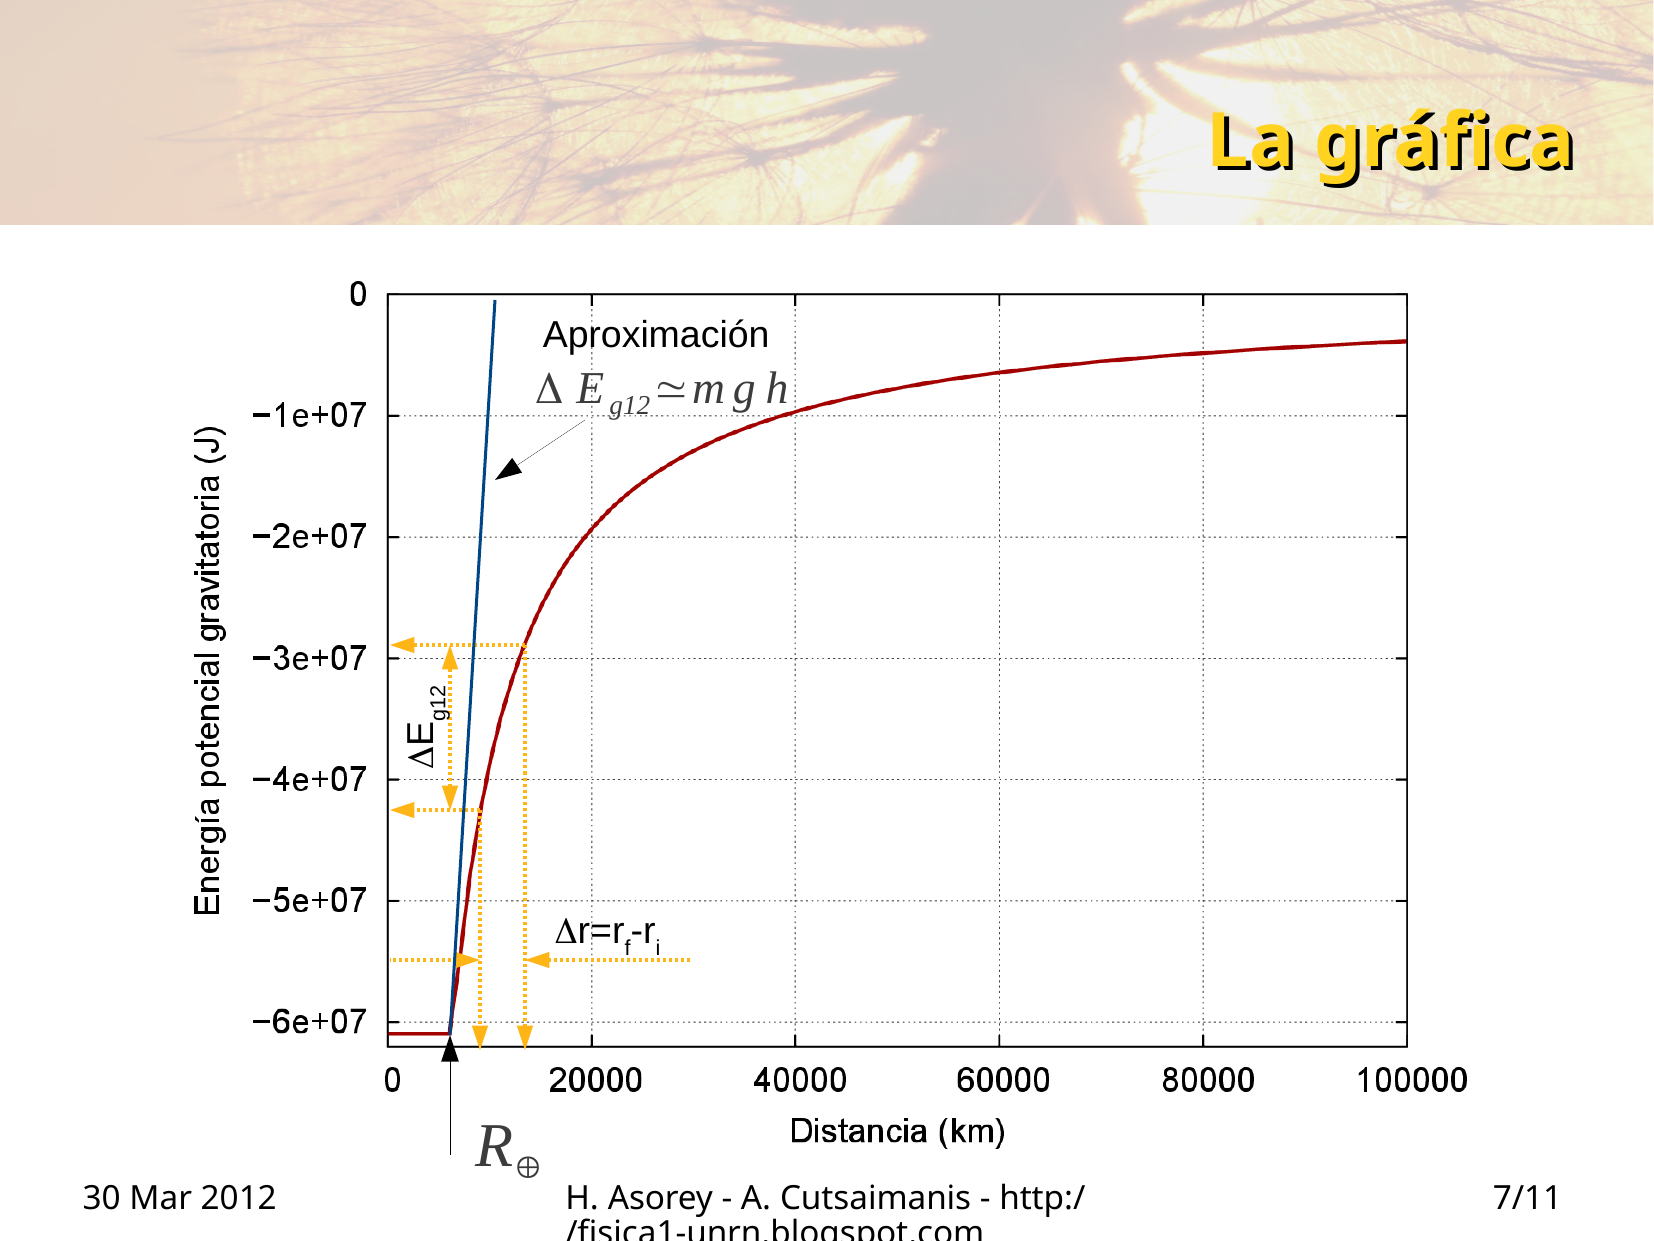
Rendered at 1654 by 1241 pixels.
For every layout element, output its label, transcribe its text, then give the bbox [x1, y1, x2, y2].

text_box Aproximación [528, 305, 785, 362]
picture [0, 0, 1654, 225]
chart [528, 362, 796, 421]
title La gráfica [86, 49, 1576, 226]
chart [465, 1110, 549, 1180]
picture [180, 253, 1468, 1156]
